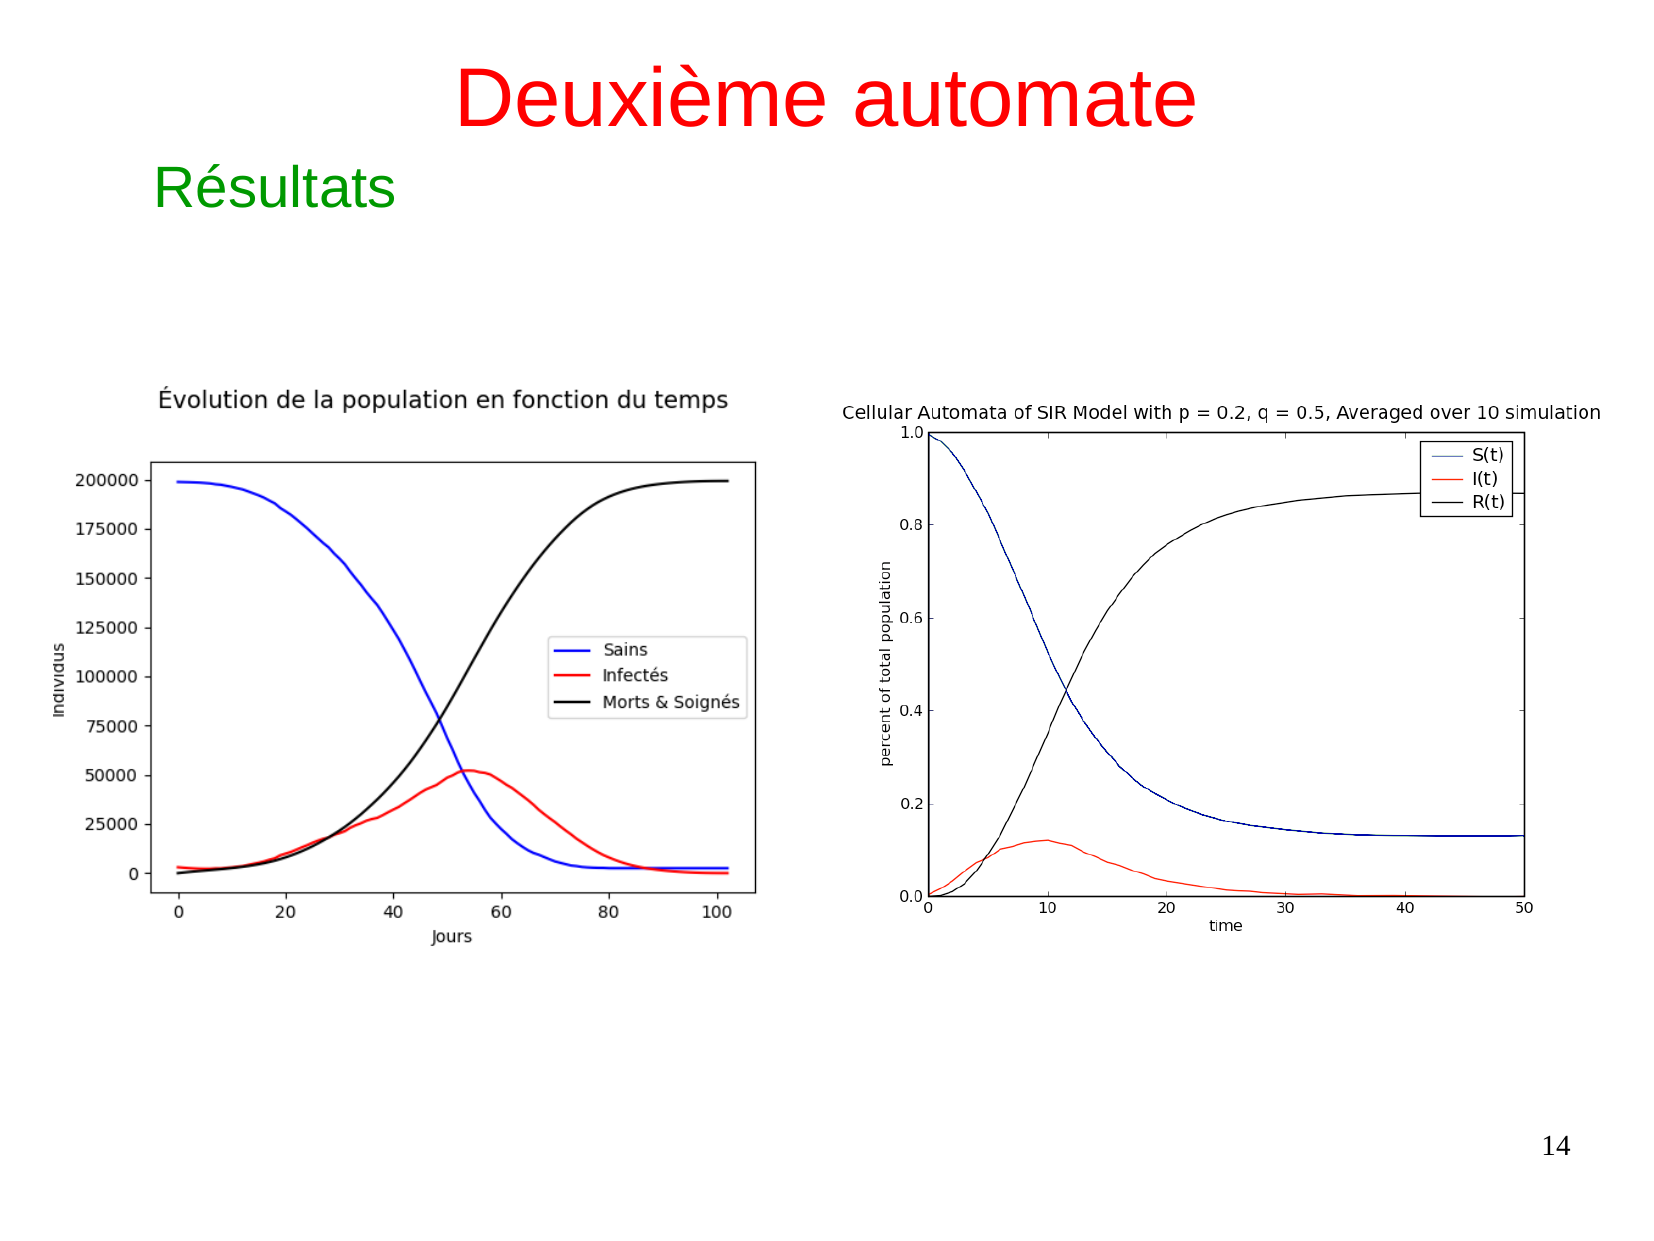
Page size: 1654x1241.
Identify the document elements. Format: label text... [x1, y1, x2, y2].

title Deuxième automate [82, 0, 1571, 201]
list Résultats [82, 201, 1571, 374]
picture [53, 374, 1601, 957]
